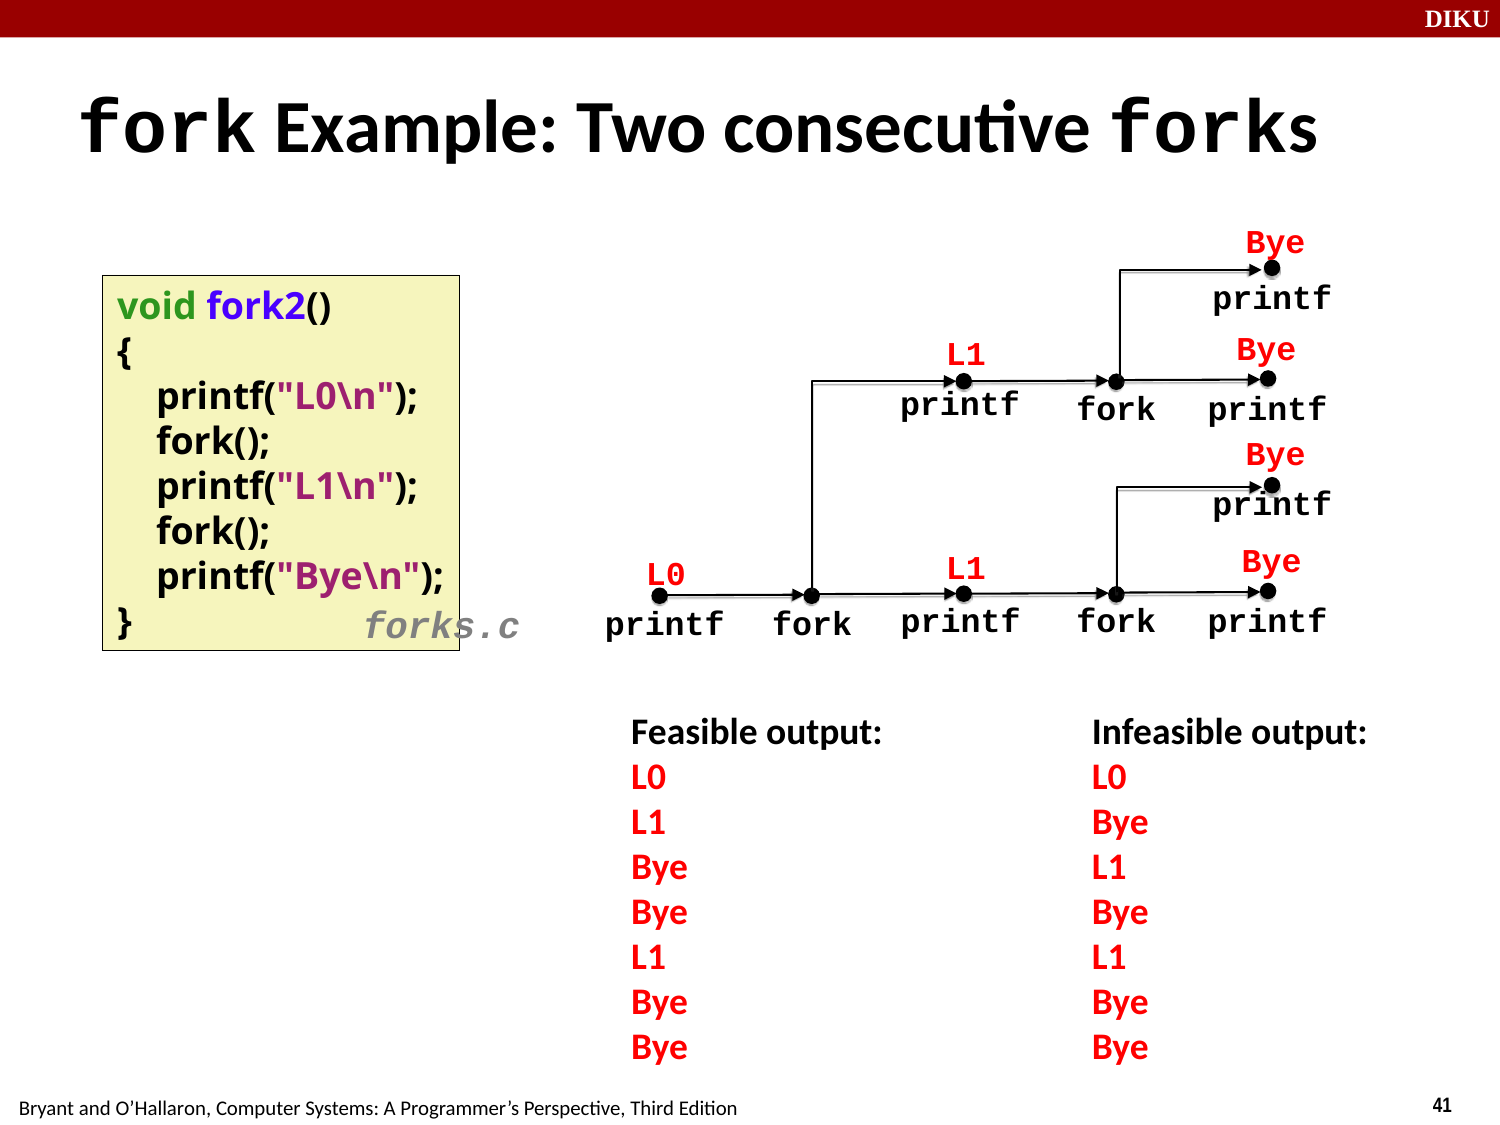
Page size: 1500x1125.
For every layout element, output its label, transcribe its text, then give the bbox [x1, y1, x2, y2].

title fork Example: Two consecutive forks [62, 75, 1463, 169]
text_box printf [1001, 374, 1044, 379]
text_box fork [757, 594, 867, 690]
text_box [1260, 587, 1276, 592]
text_box printf [1189, 379, 1346, 435]
text_box printf [876, 374, 1038, 430]
text_box [1260, 375, 1276, 379]
text_box Feasible output: L0 L1 Bye Bye L1 Bye Bye [616, 699, 898, 1075]
text_box void fork2() { printf("L0\n"); fork(); printf("L1\n"); fork(); printf("Bye\n"); } [102, 274, 459, 650]
text_box Bye [1226, 531, 1317, 587]
text_box printf [1189, 592, 1346, 648]
text_box L0 [631, 544, 701, 600]
text_box Bye [1210, 212, 1341, 268]
text_box L1 [931, 539, 1001, 594]
text_box [804, 588, 819, 594]
text_box printf [882, 594, 1038, 648]
text_box Bye [1230, 424, 1321, 480]
text_box fork [1038, 379, 1189, 435]
text_box Bye [1201, 319, 1332, 375]
text_box forks.c [348, 597, 536, 655]
text_box printf [1194, 474, 1350, 530]
text_box printf [589, 594, 740, 650]
text_box L1 [931, 324, 1001, 380]
text_box Infeasible output: L0 Bye L1 Bye L1 Bye Bye [1077, 699, 1384, 1075]
text_box fork [1038, 592, 1189, 648]
text_box [1109, 374, 1124, 379]
text_box printf [1194, 268, 1350, 324]
